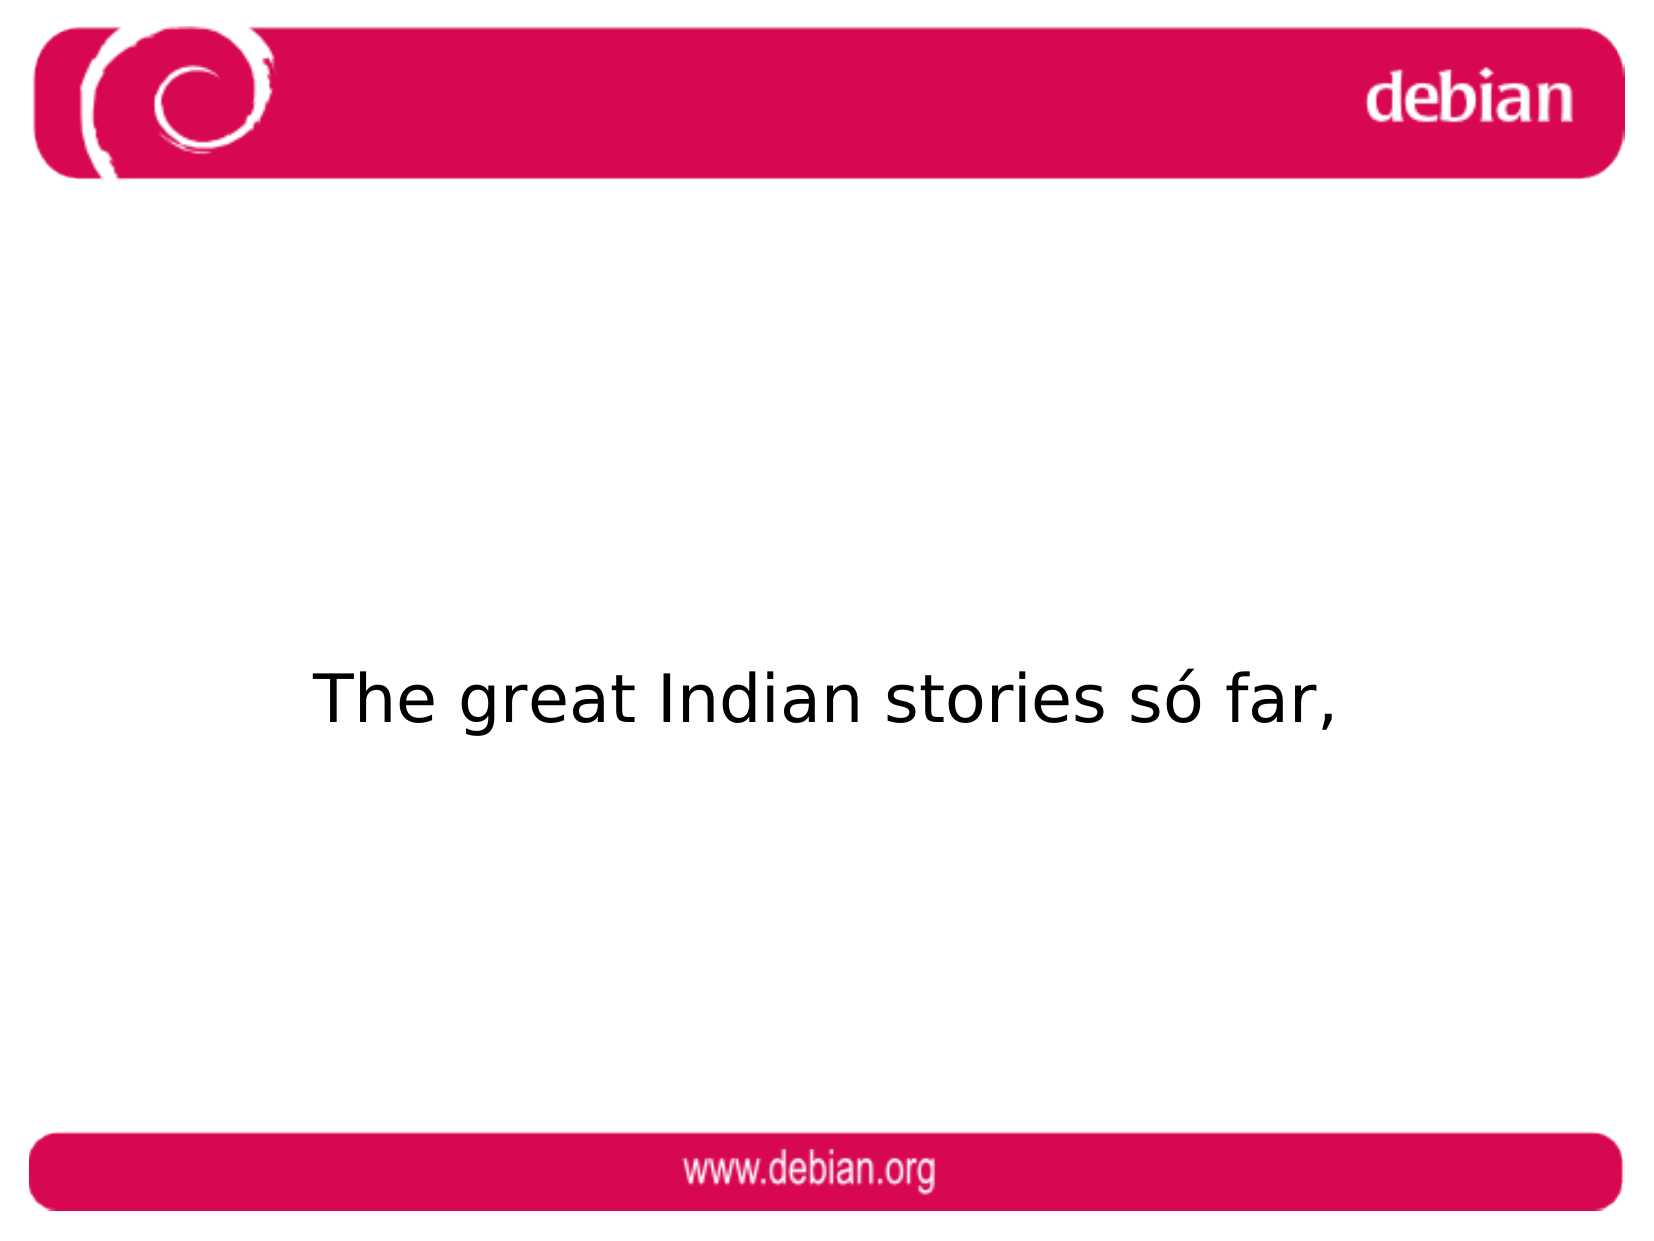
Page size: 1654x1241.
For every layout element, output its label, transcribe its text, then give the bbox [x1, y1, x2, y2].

picture [29, 7, 1625, 1211]
subtitle The great Indian stories só far, [82, 297, 1571, 1102]
